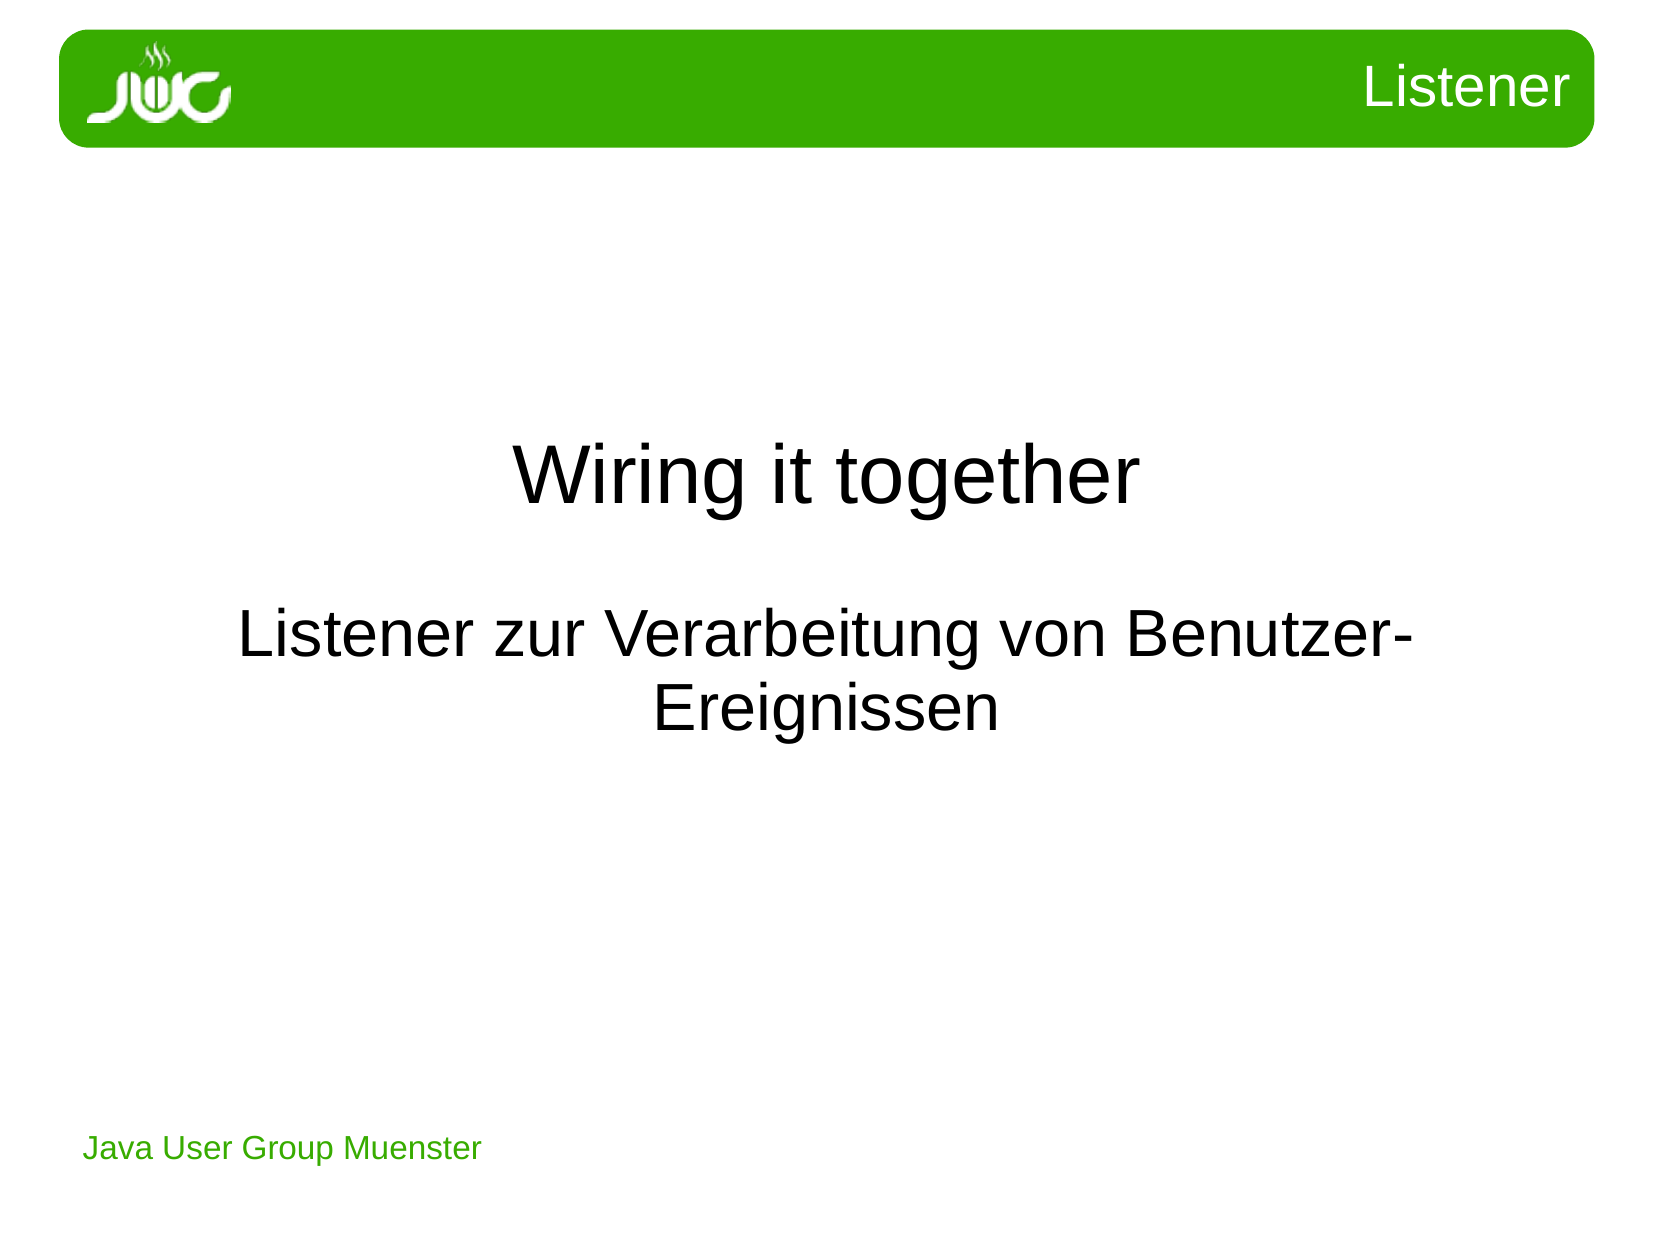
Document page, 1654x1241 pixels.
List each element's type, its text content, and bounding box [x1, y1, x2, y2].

title Listener [265, 37, 1571, 136]
subtitle Wiring it together Listener zur Verarbeitung von Benutzer-Ereignissen [82, 177, 1571, 996]
picture [87, 41, 231, 123]
